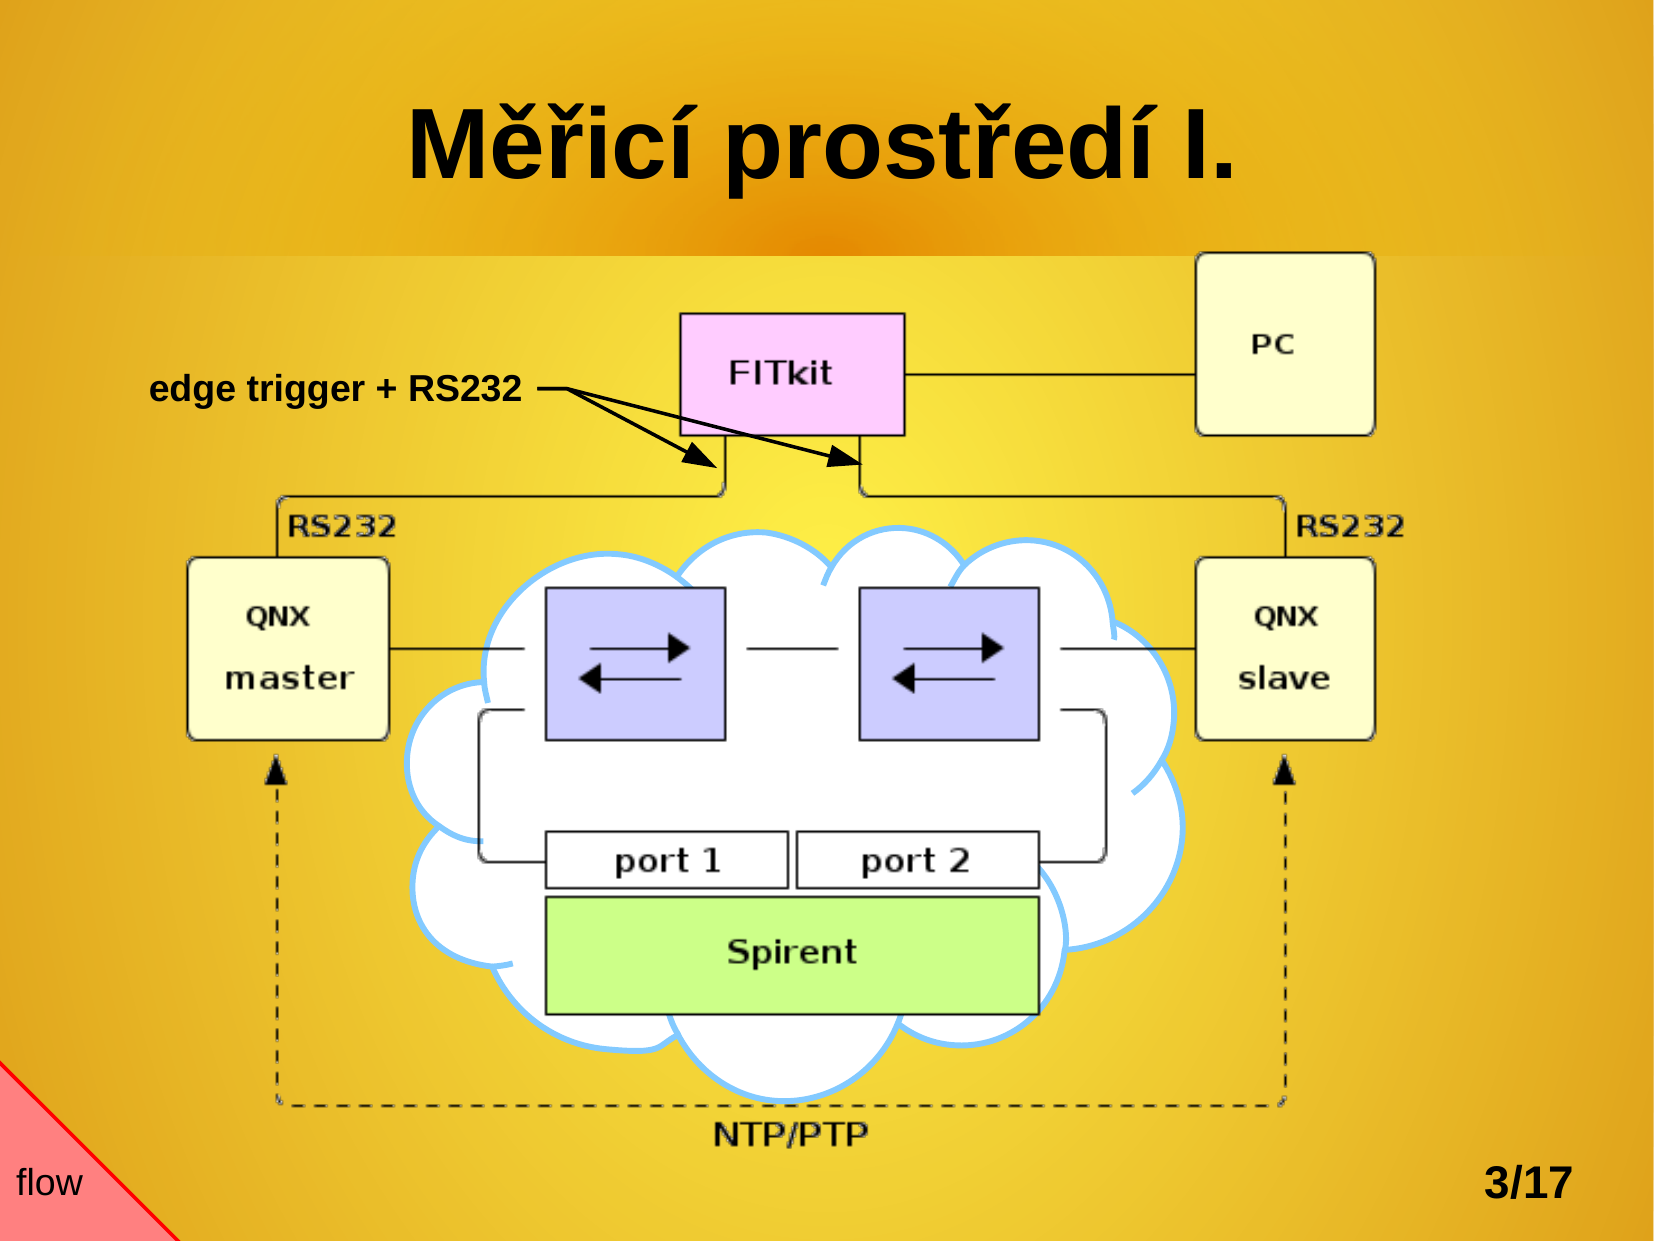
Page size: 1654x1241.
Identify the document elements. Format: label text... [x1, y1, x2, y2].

title Měřicí prostředí I. [78, 40, 1567, 248]
text_box flow [0, 1062, 179, 1241]
text_box <číslo>/17 [1501, 1149, 1654, 1220]
picture [131, 248, 1453, 1212]
text_box edge trigger + RS232 [131, 360, 538, 418]
